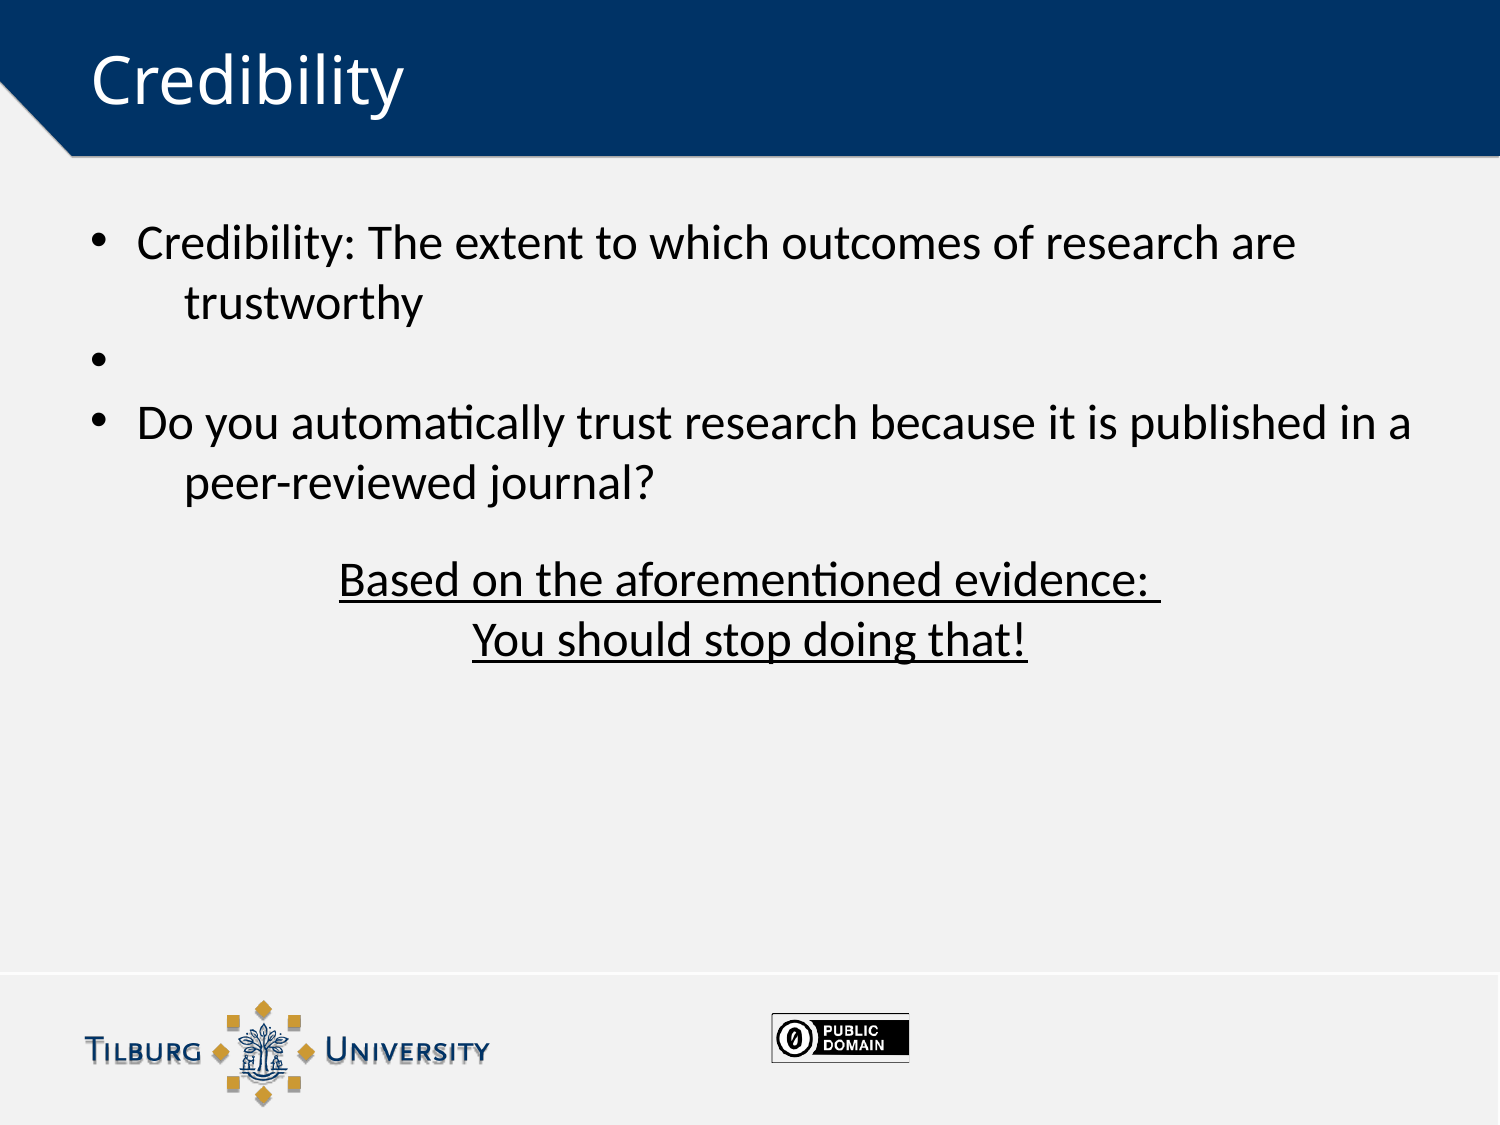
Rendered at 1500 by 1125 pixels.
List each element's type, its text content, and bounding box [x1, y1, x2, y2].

text_box Credibility: The extent to which outcomes of research are trustworthy Do you automatically trust research because it is published in a peer-reviewed journal? [75, 201, 1487, 521]
title Credibility [75, 0, 1426, 156]
text_box [772, 1014, 909, 1062]
text_box Based on the aforementioned evidence: You should stop doing that! [80, 539, 1420, 676]
